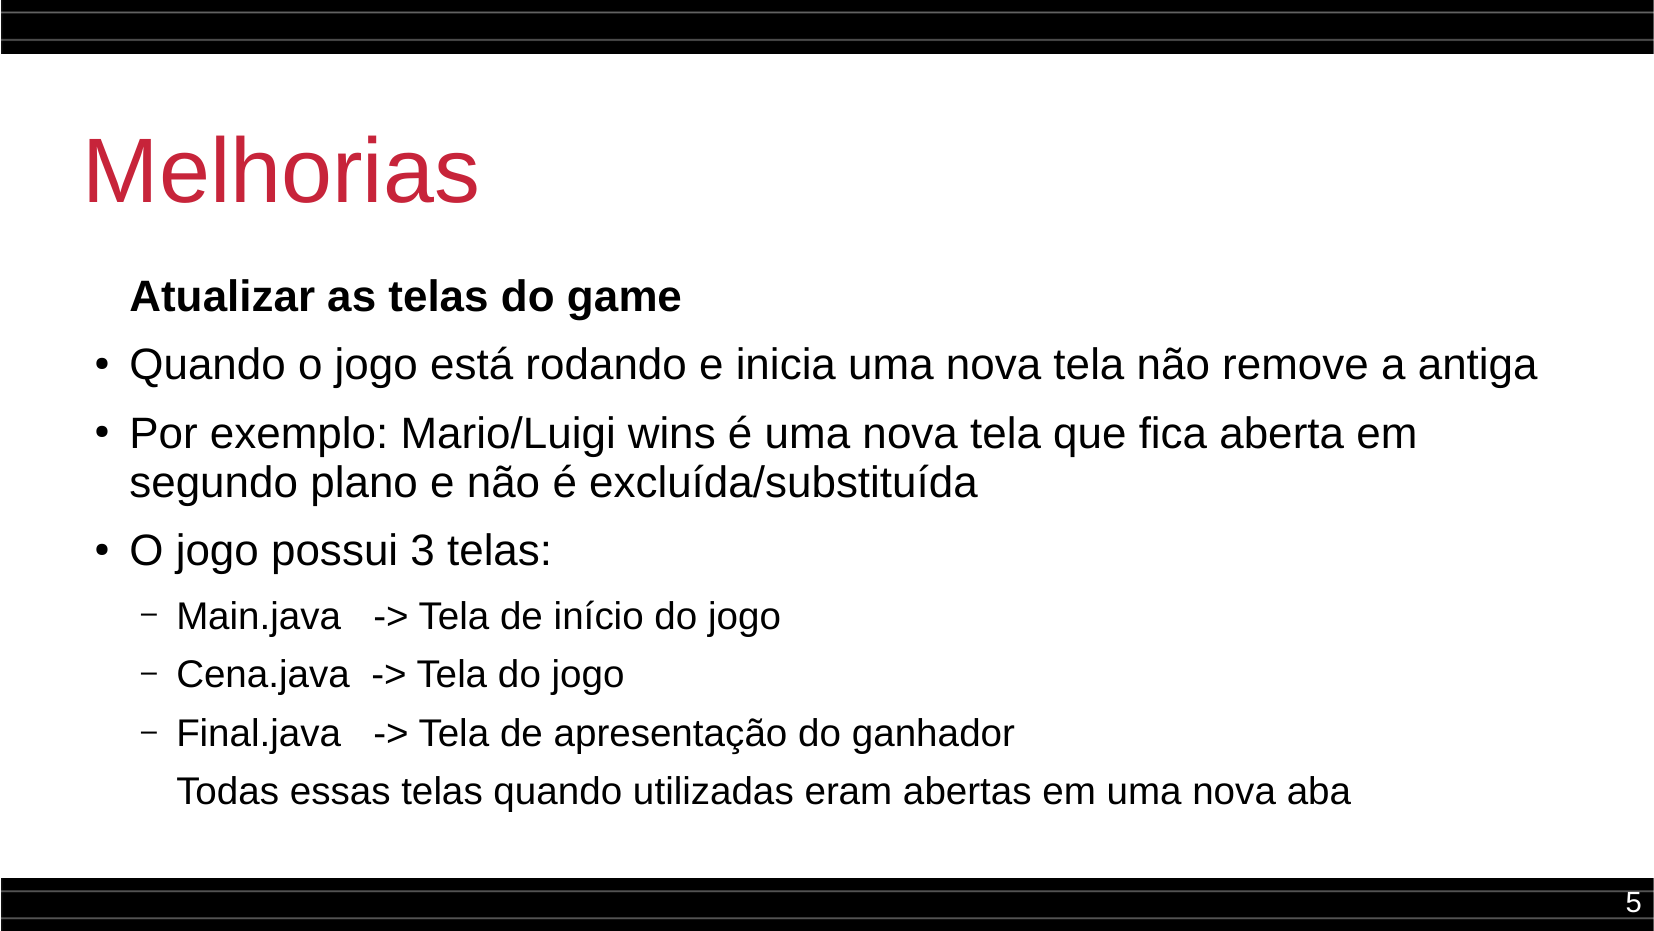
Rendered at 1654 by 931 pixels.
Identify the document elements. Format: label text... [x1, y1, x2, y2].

picture [1, 878, 1654, 931]
picture [1, 0, 1654, 54]
list Atualizar as telas do game Quando o jogo está rodando e inicia uma nova tela não remove a antiga Por exemplo: Mario/Luigi wins é uma nova tela que fica aberta em segundo plano e não é excluída/substituída O jogo possui 3 telas: Main.java -> Tela de início do jogo Cena.java -> Tela do jogo Final.java -> Tela de apresentação do ganhador Todas essas telas quando utilizadas eram abertas em uma nova aba [82, 271, 1571, 851]
title Melhorias [82, 92, 1571, 249]
